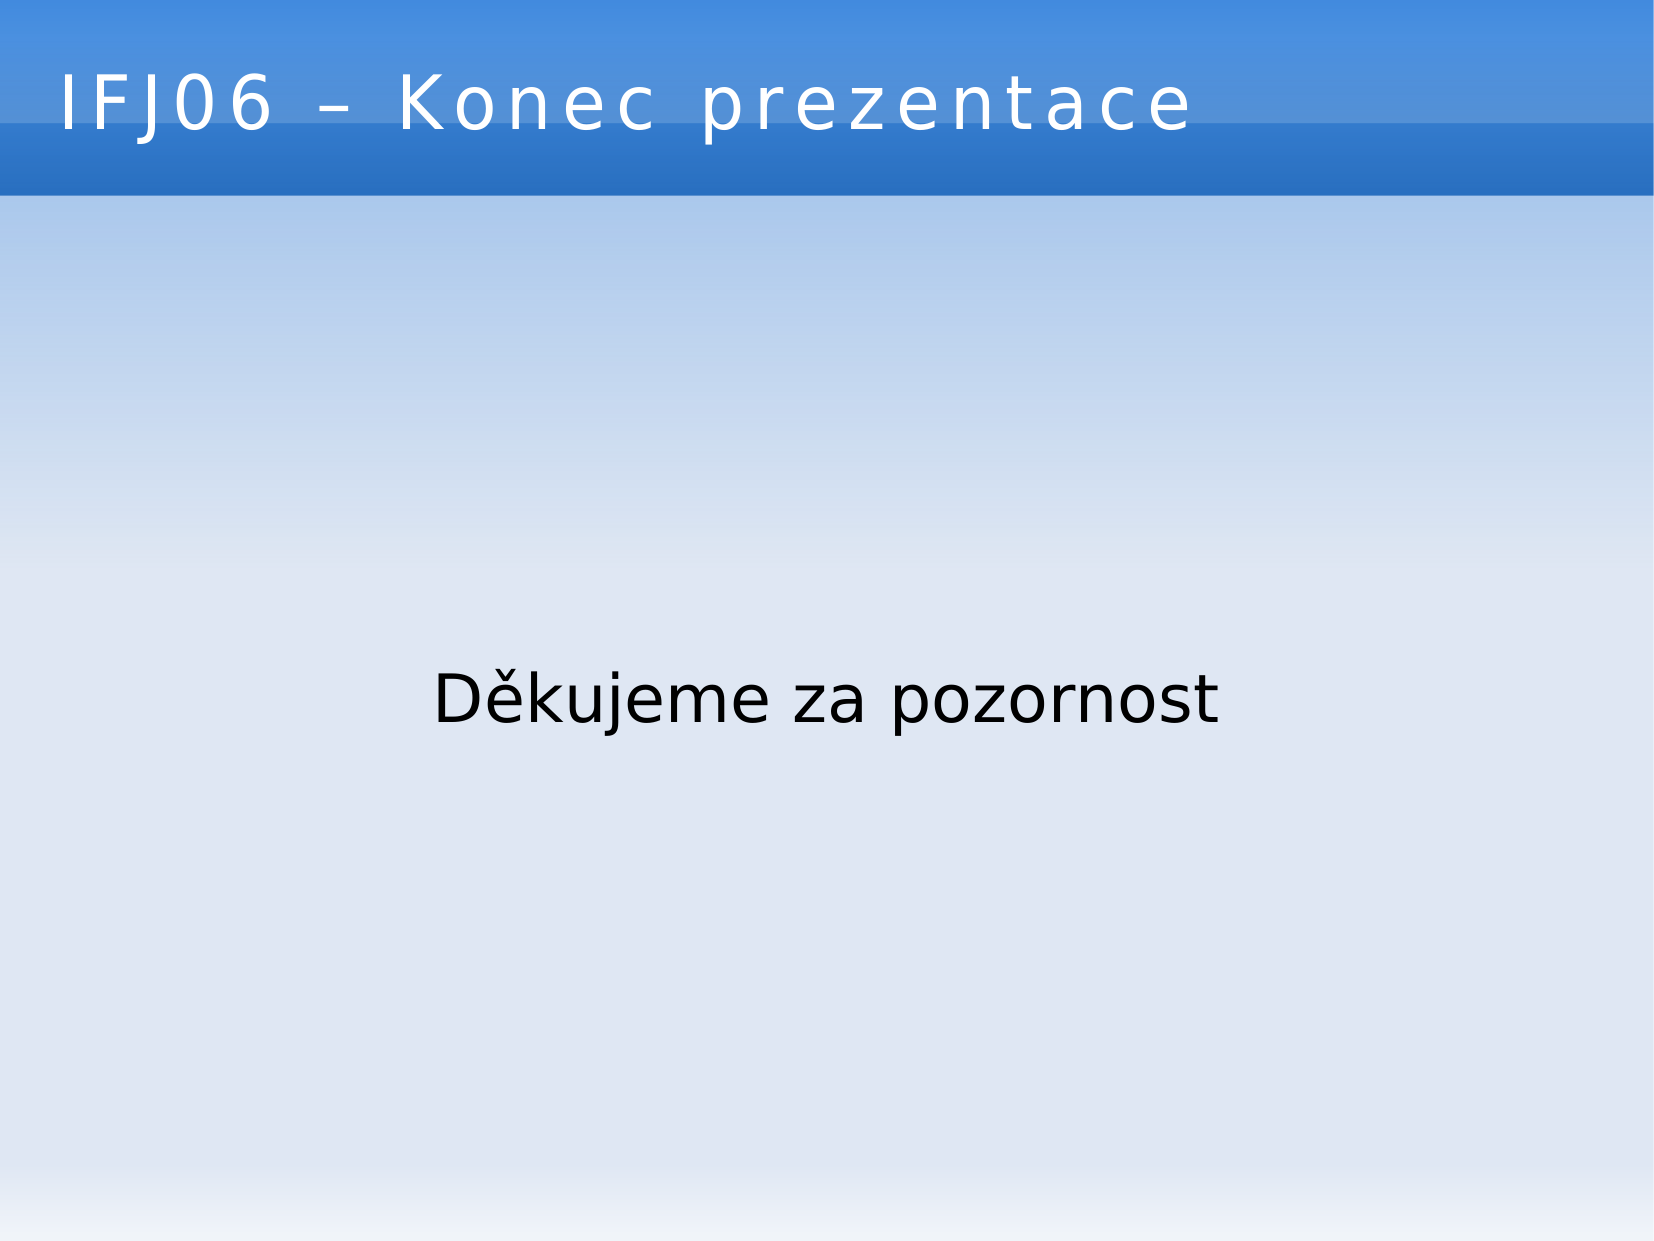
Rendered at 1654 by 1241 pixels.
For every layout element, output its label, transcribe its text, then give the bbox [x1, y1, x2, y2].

subtitle Děkujeme za pozornost [82, 297, 1571, 1102]
picture [0, 0, 1654, 1241]
title IFJ06 – Konec prezentace [59, 29, 1270, 178]
